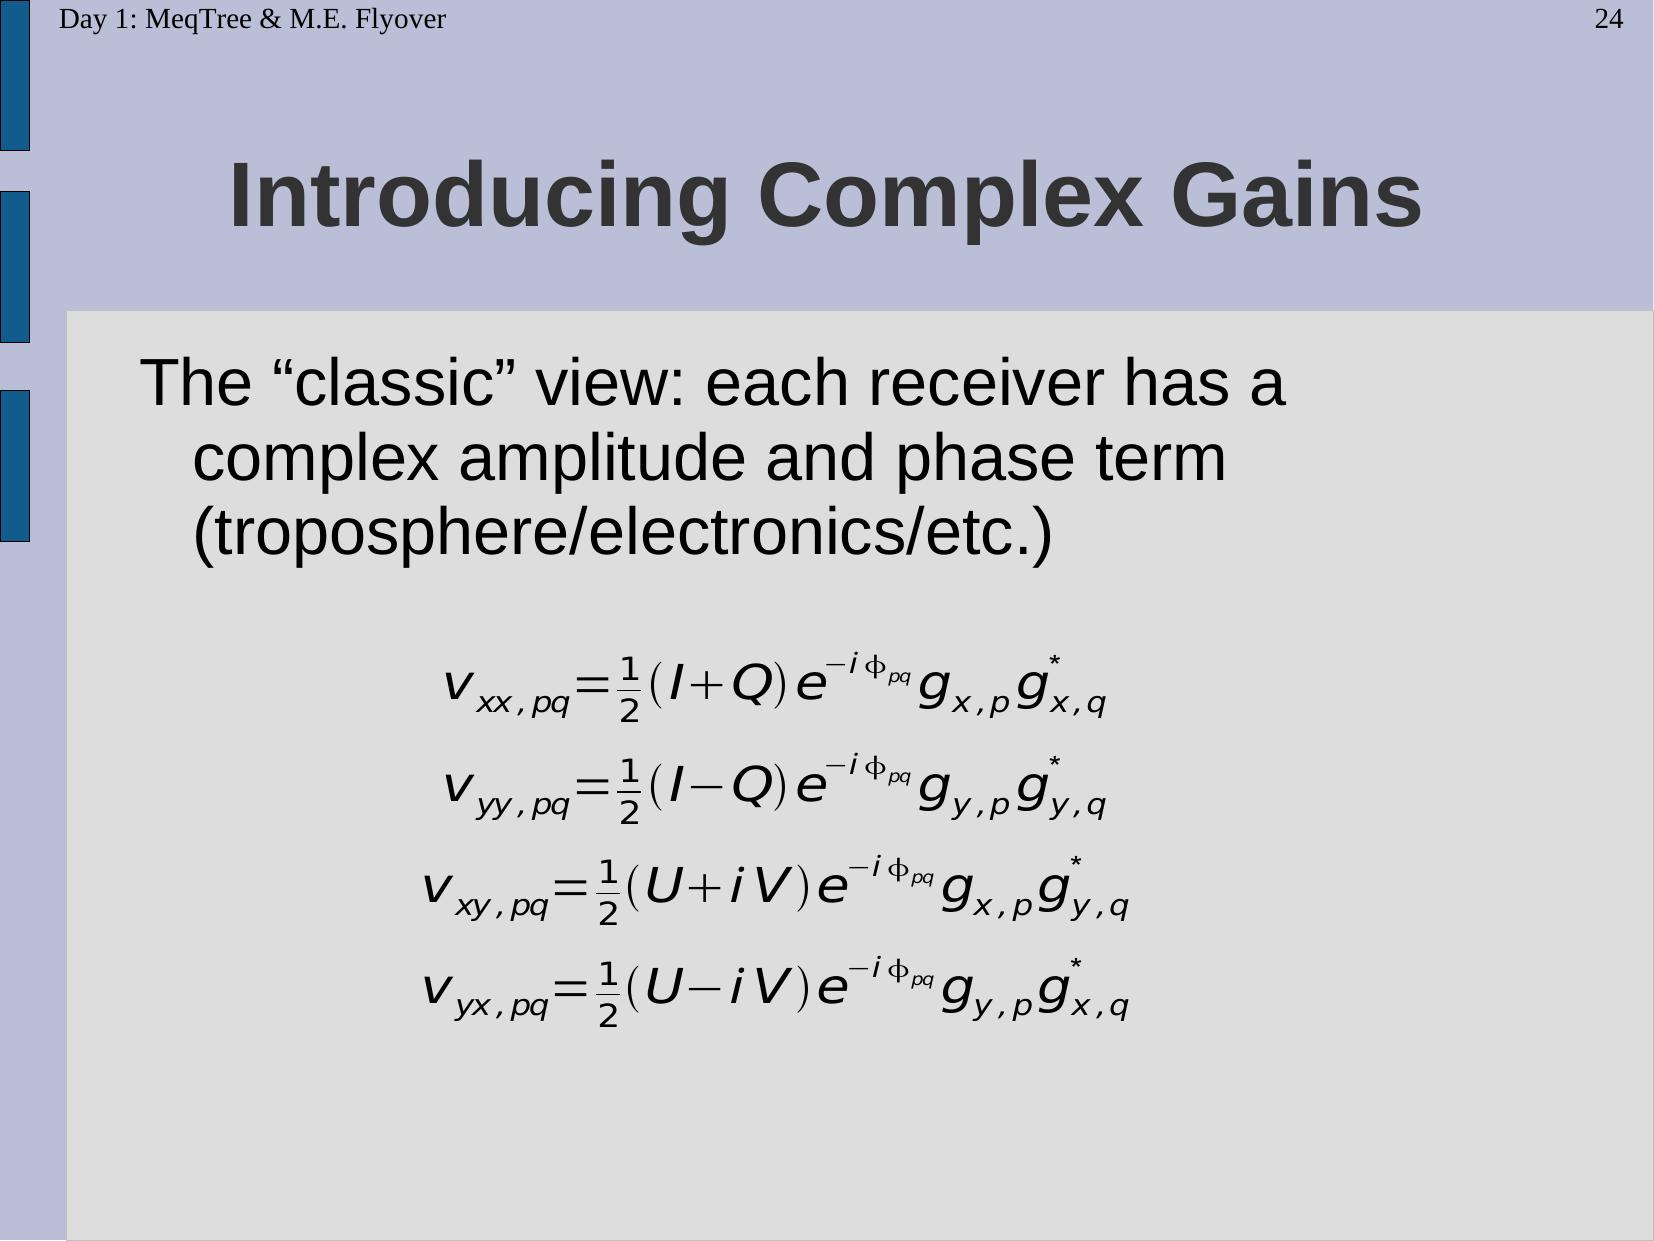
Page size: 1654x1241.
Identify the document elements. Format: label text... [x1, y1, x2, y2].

list The “classic” view: each receiver has a complex amplitude and phase term (troposphere/electronics/etc.) [121, 344, 1534, 1112]
title Introducing Complex Gains [121, 98, 1534, 291]
chart [414, 633, 1134, 1123]
